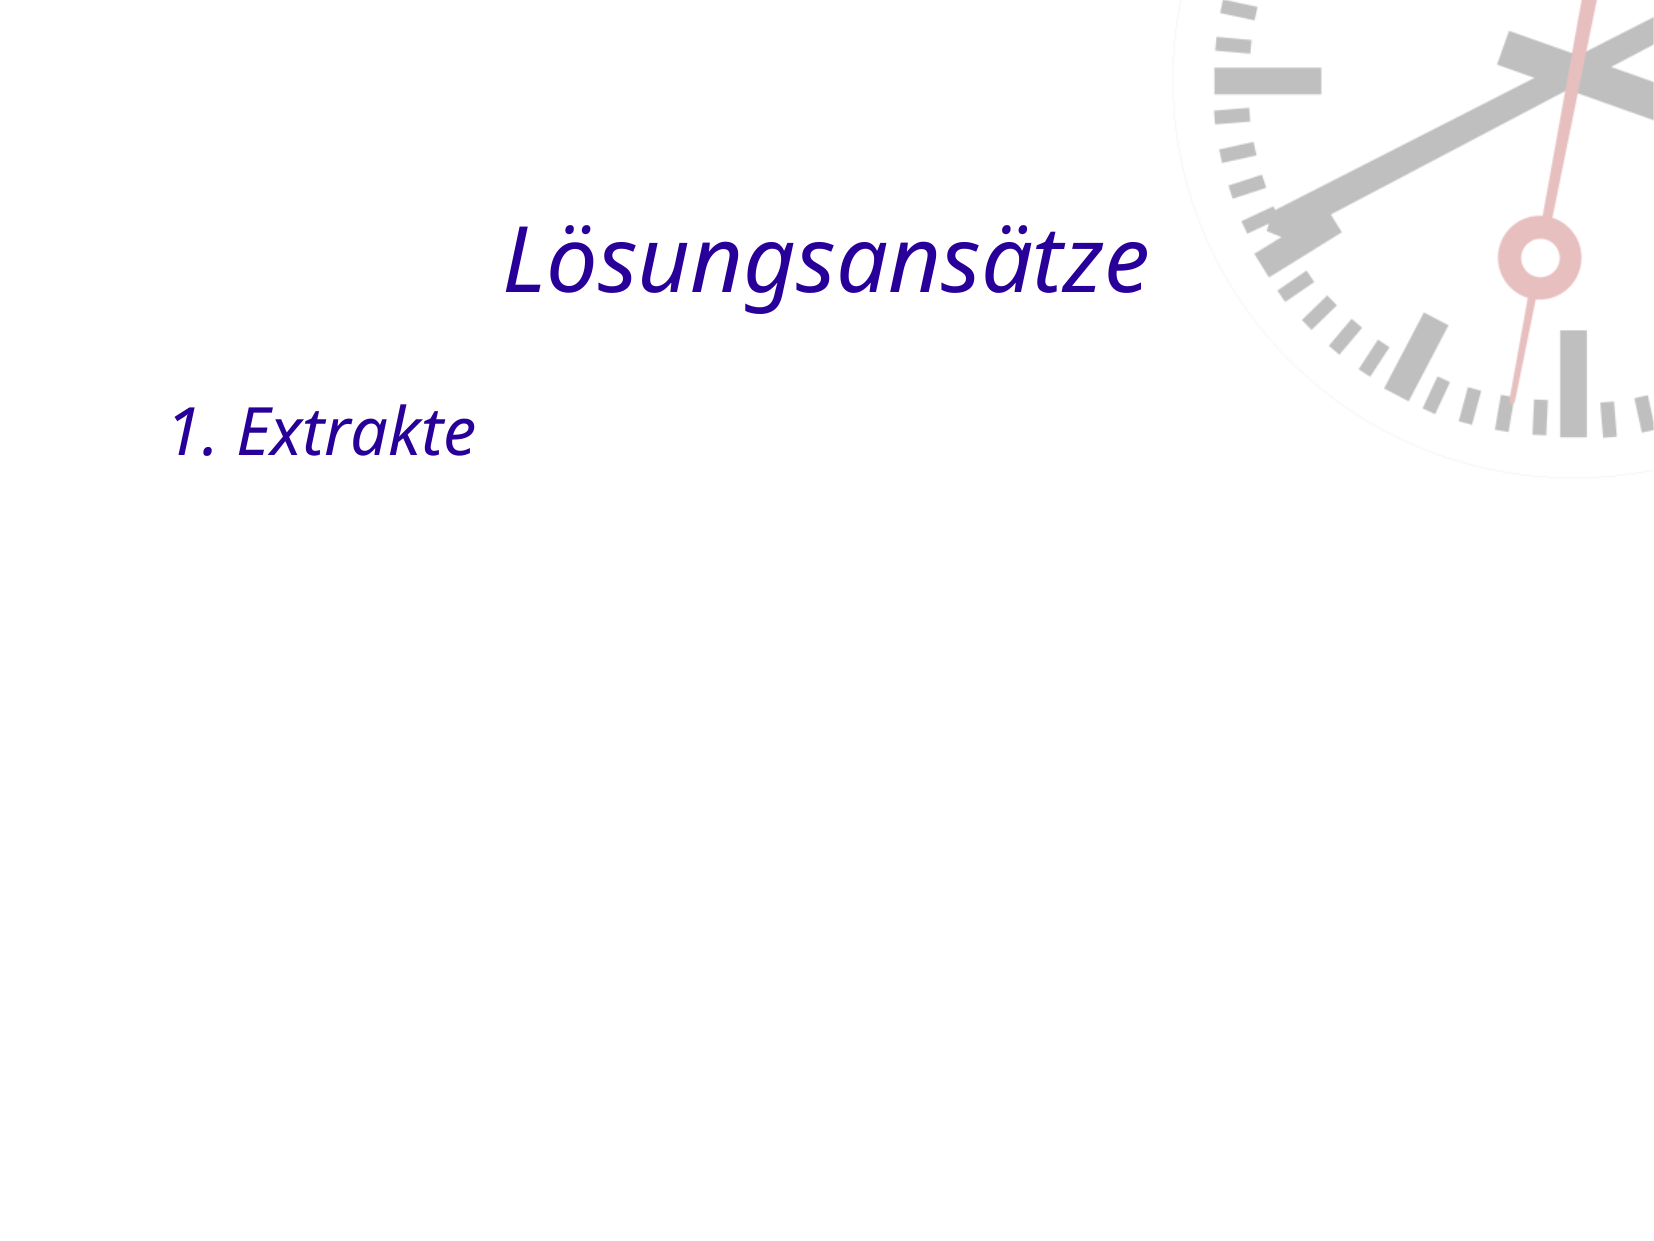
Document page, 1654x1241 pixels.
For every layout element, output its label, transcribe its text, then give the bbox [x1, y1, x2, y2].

picture [0, 0, 1654, 1241]
title Lösungsansätze [147, 160, 1506, 353]
list Extrakte [147, 383, 1506, 1188]
